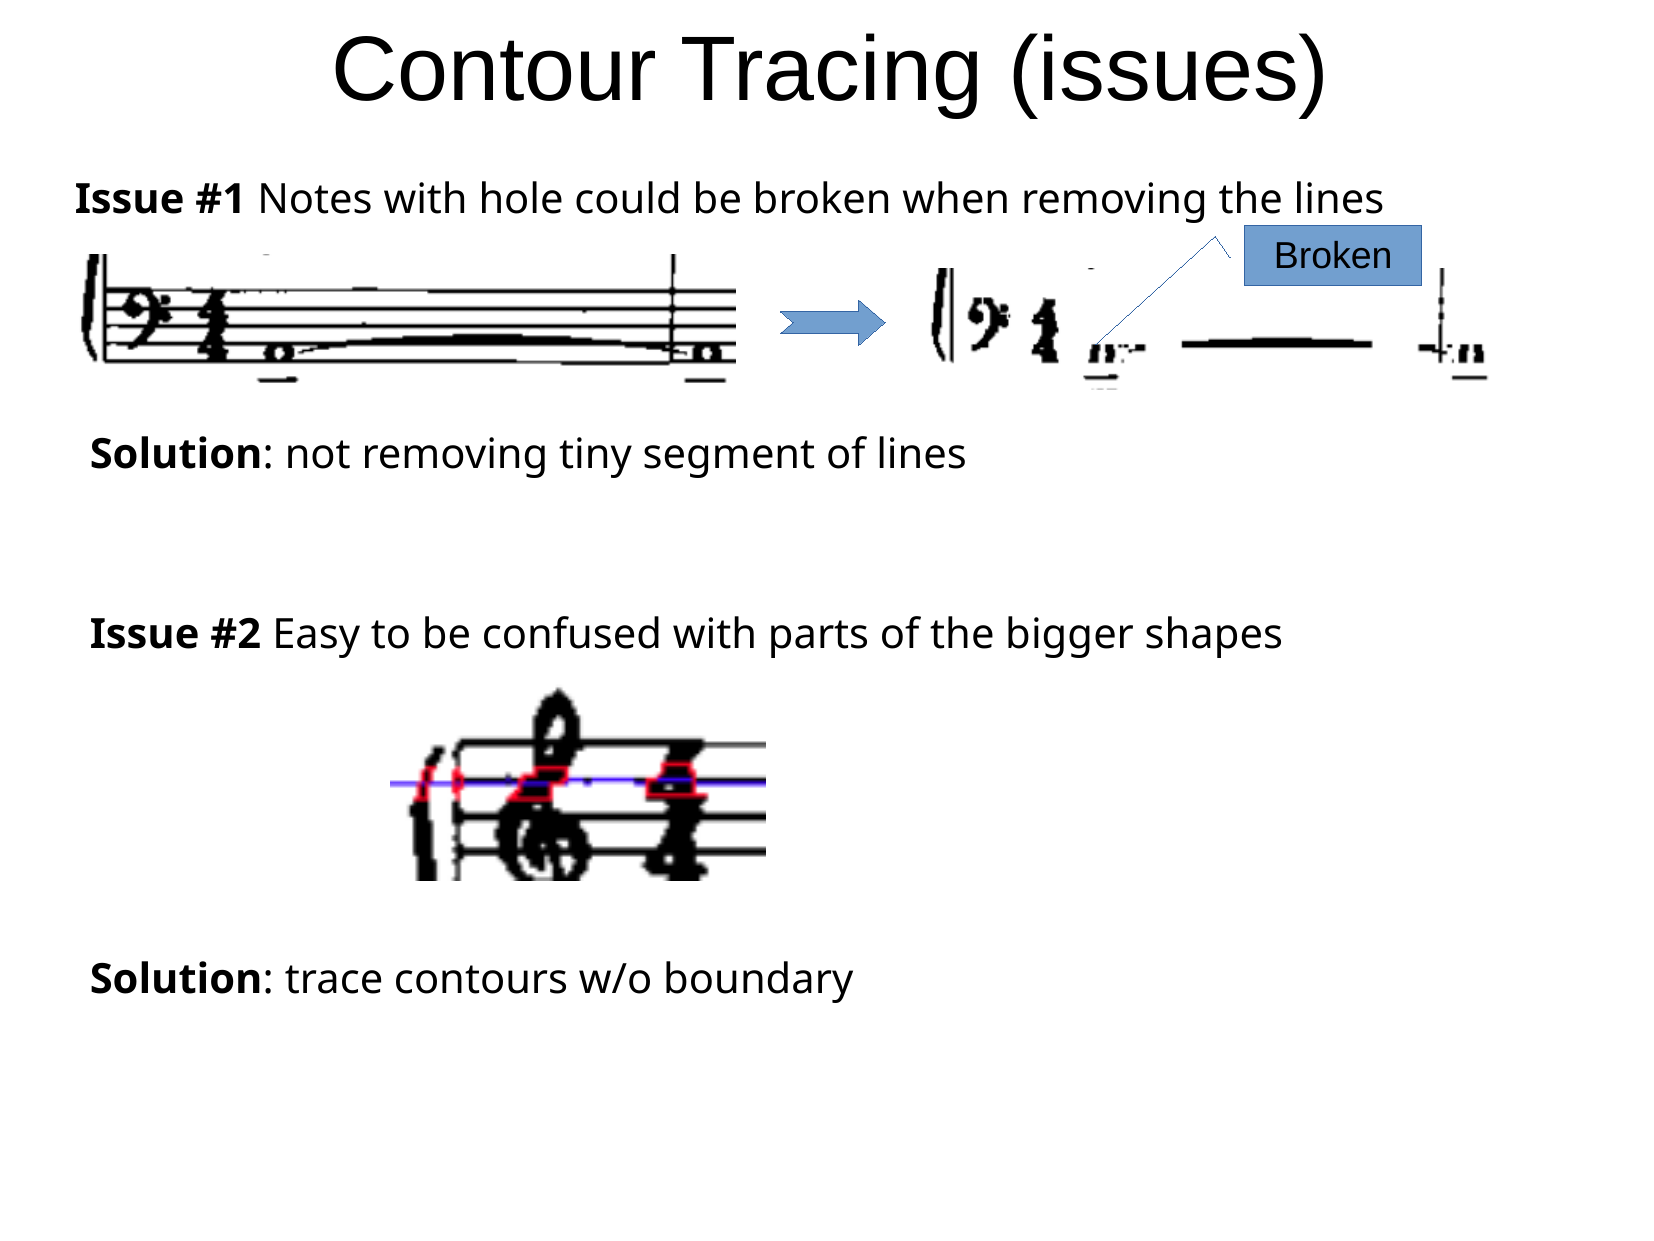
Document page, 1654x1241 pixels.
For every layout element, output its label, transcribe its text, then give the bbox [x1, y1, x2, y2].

text_box Issue #1 Notes with hole could be broken when removing the lines [60, 161, 1413, 226]
title Contour Tracing (issues) [86, 17, 1576, 121]
picture [390, 674, 766, 881]
picture [915, 268, 1526, 391]
text_box Broken [1245, 225, 1422, 285]
text_box Solution: not removing tiny segment of lines [75, 416, 996, 481]
picture [66, 254, 736, 395]
text_box Solution: trace contours w/o boundary [75, 941, 1575, 1006]
text_box [780, 300, 886, 346]
text_box Issue #2 Easy to be confused with parts of the bigger shapes [75, 596, 1295, 661]
